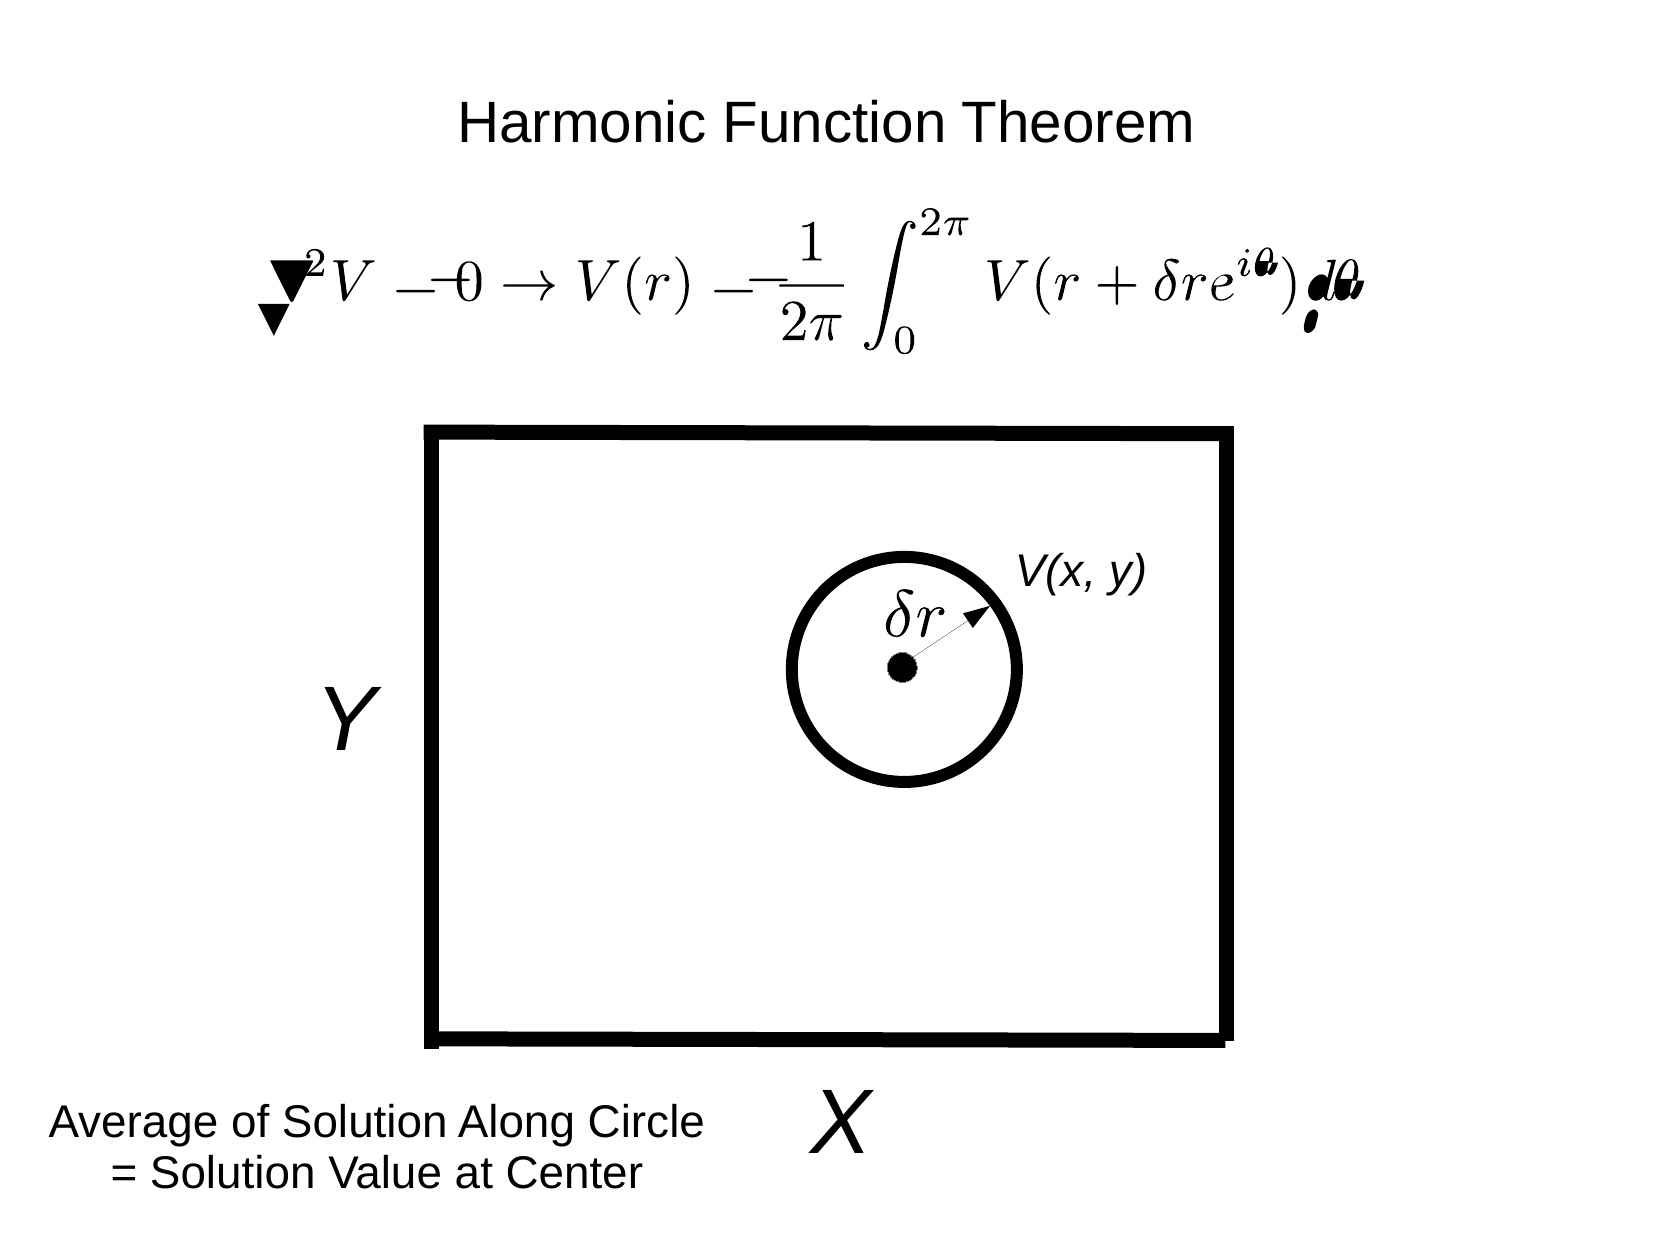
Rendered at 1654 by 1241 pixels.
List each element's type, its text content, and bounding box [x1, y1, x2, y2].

text_box [791, 556, 1017, 782]
text_box Average of Solution Along Circle = Solution Value at Center [24, 1088, 730, 1206]
text_box [254, 207, 1365, 355]
text_box Y [293, 660, 399, 778]
title Harmonic Function Theorem [82, 49, 1571, 196]
text_box X [788, 1062, 894, 1181]
text_box V(x, y) [998, 537, 1164, 604]
